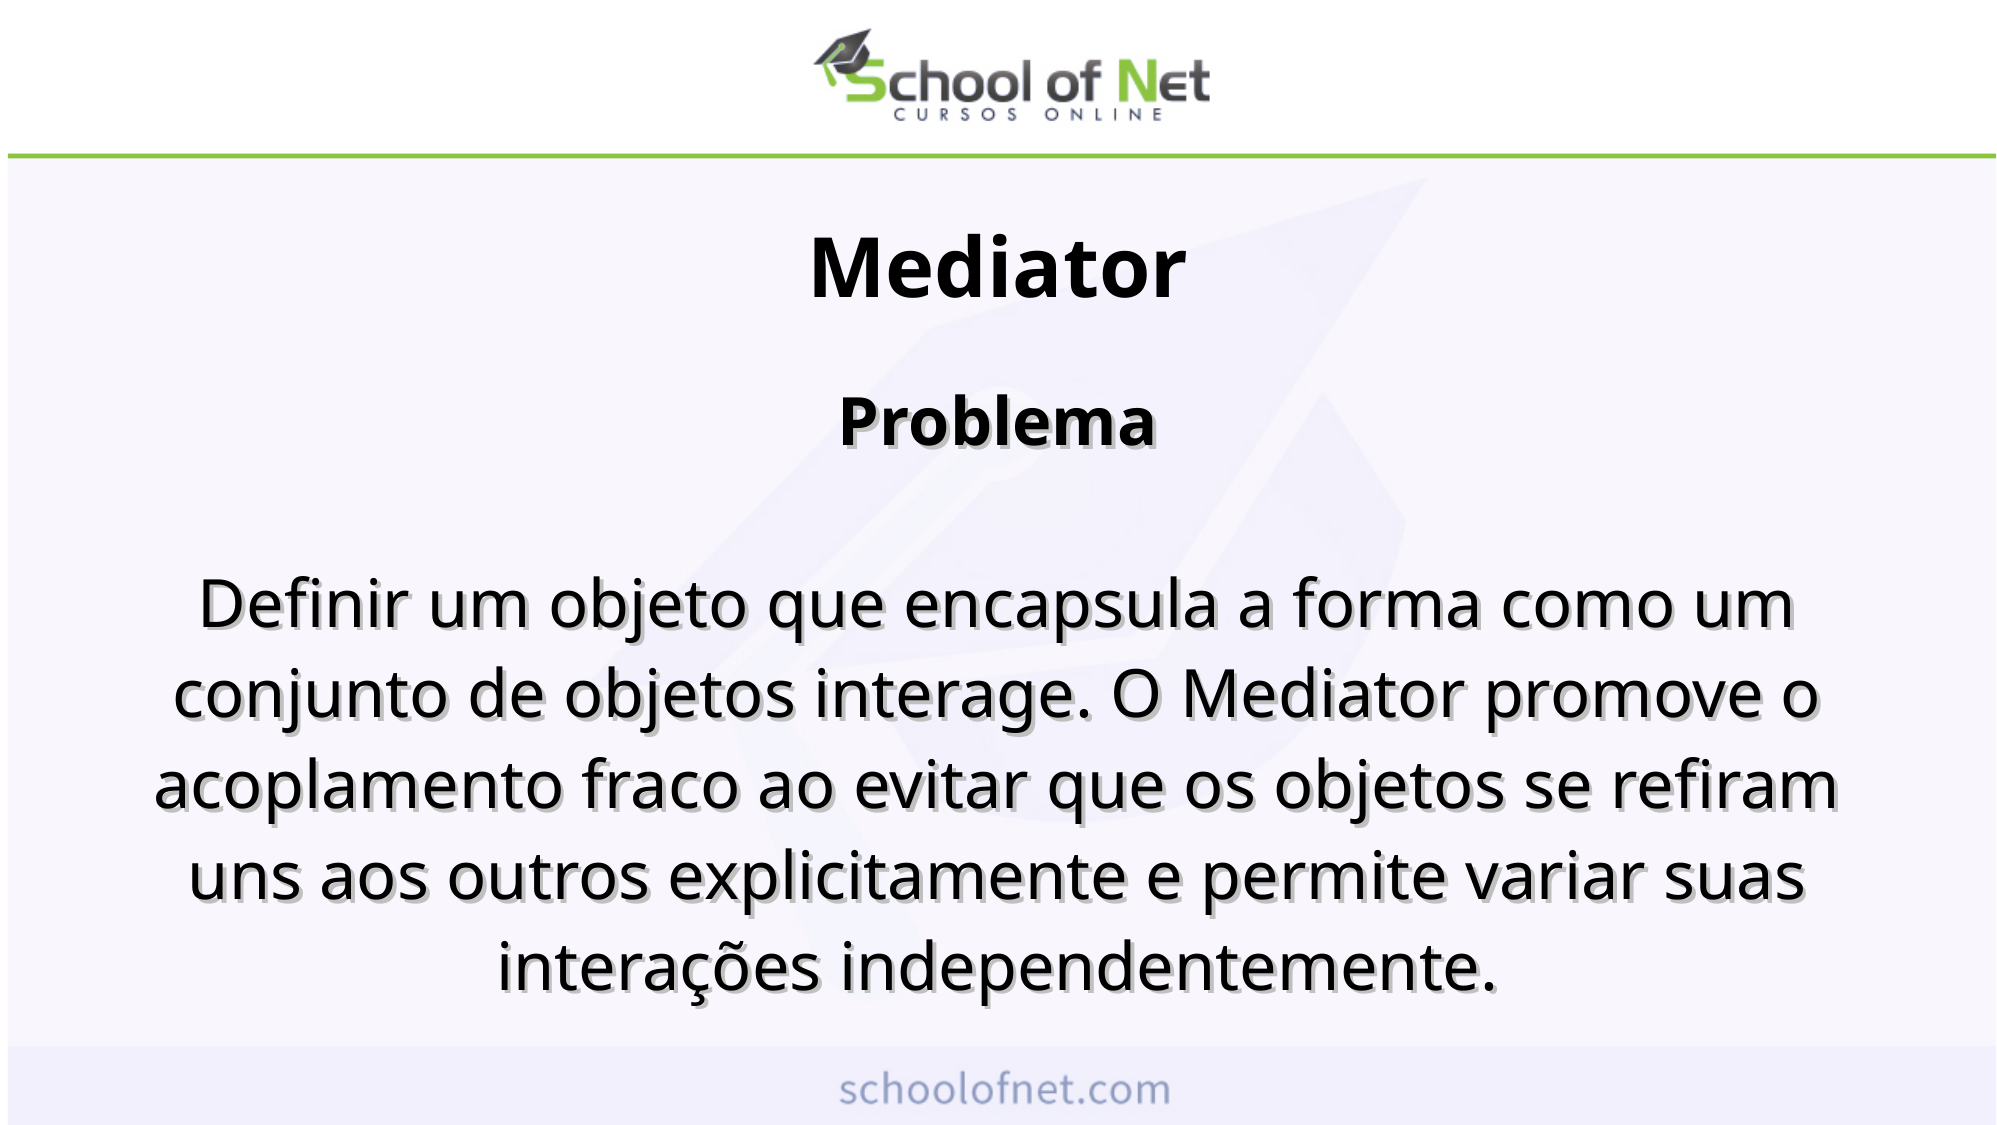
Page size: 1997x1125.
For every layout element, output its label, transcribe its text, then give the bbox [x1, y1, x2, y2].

subtitle Problema Definir um objeto que encapsula a forma como um conjunto de objetos interage. O Mediator promove o acoplamento fraco ao evitar que os objetos se refiram uns aos outros explicitamente e permite variar suas interações independentemente. [99, 377, 1897, 1006]
title Mediator [99, 171, 1897, 360]
picture [7, 5, 1997, 1125]
